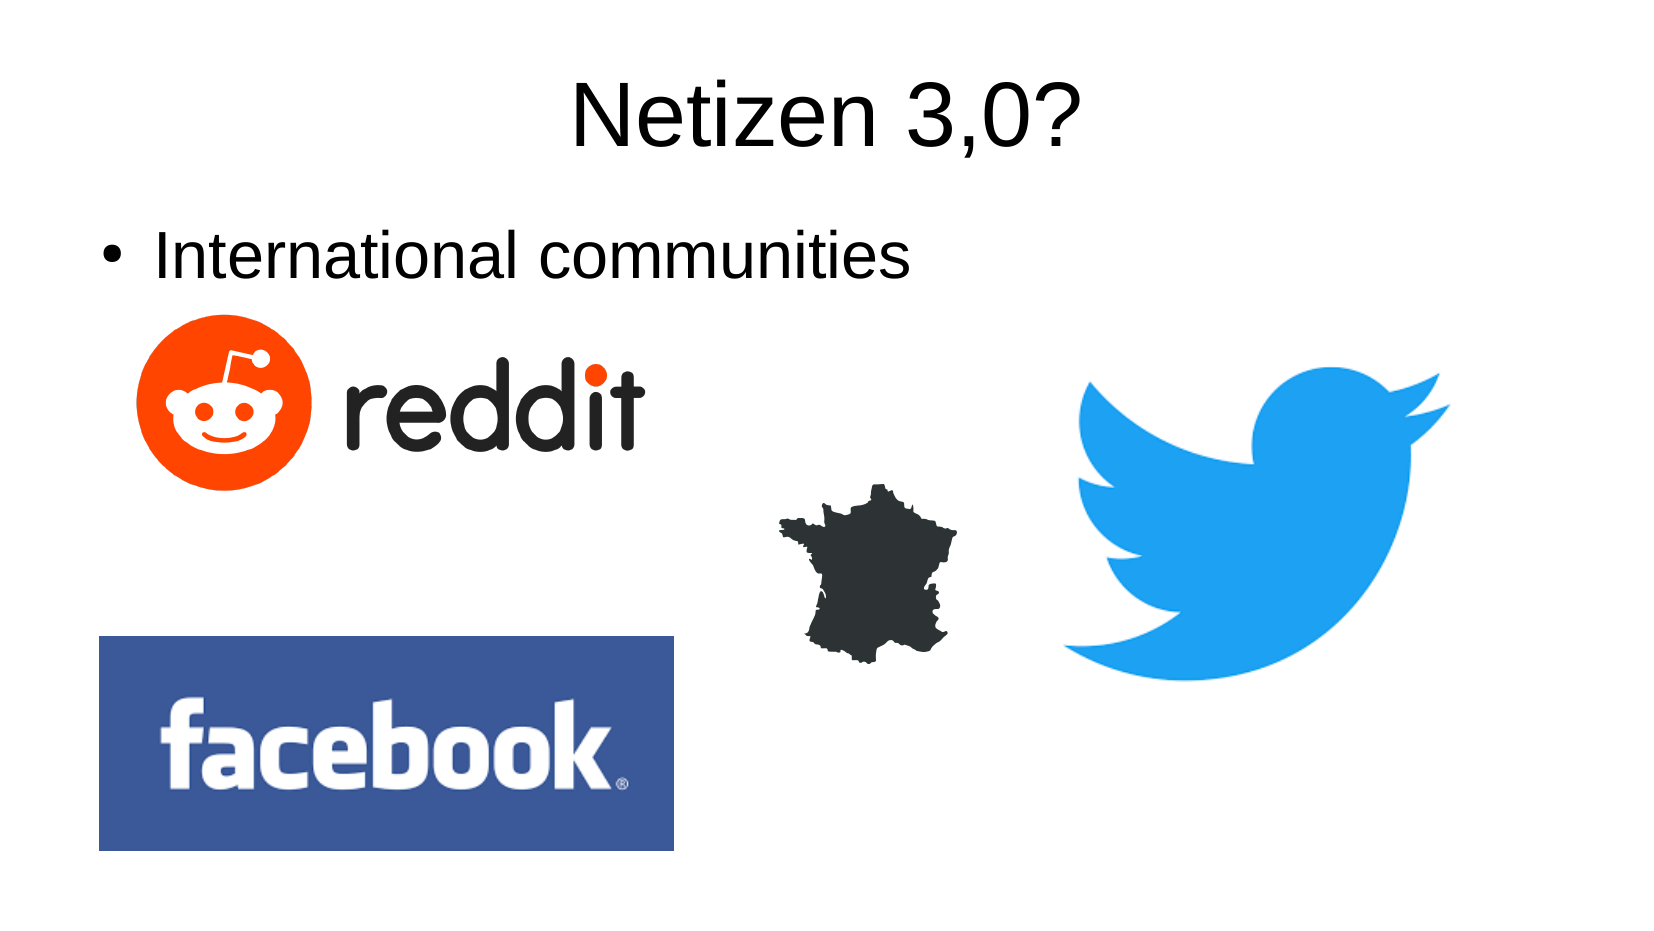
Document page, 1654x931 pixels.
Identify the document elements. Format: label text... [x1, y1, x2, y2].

picture [99, 636, 674, 851]
title Netizen 3,0? [82, 37, 1571, 193]
picture [779, 484, 957, 665]
picture [1062, 366, 1452, 682]
picture [109, 295, 674, 510]
list International communities [82, 217, 969, 758]
